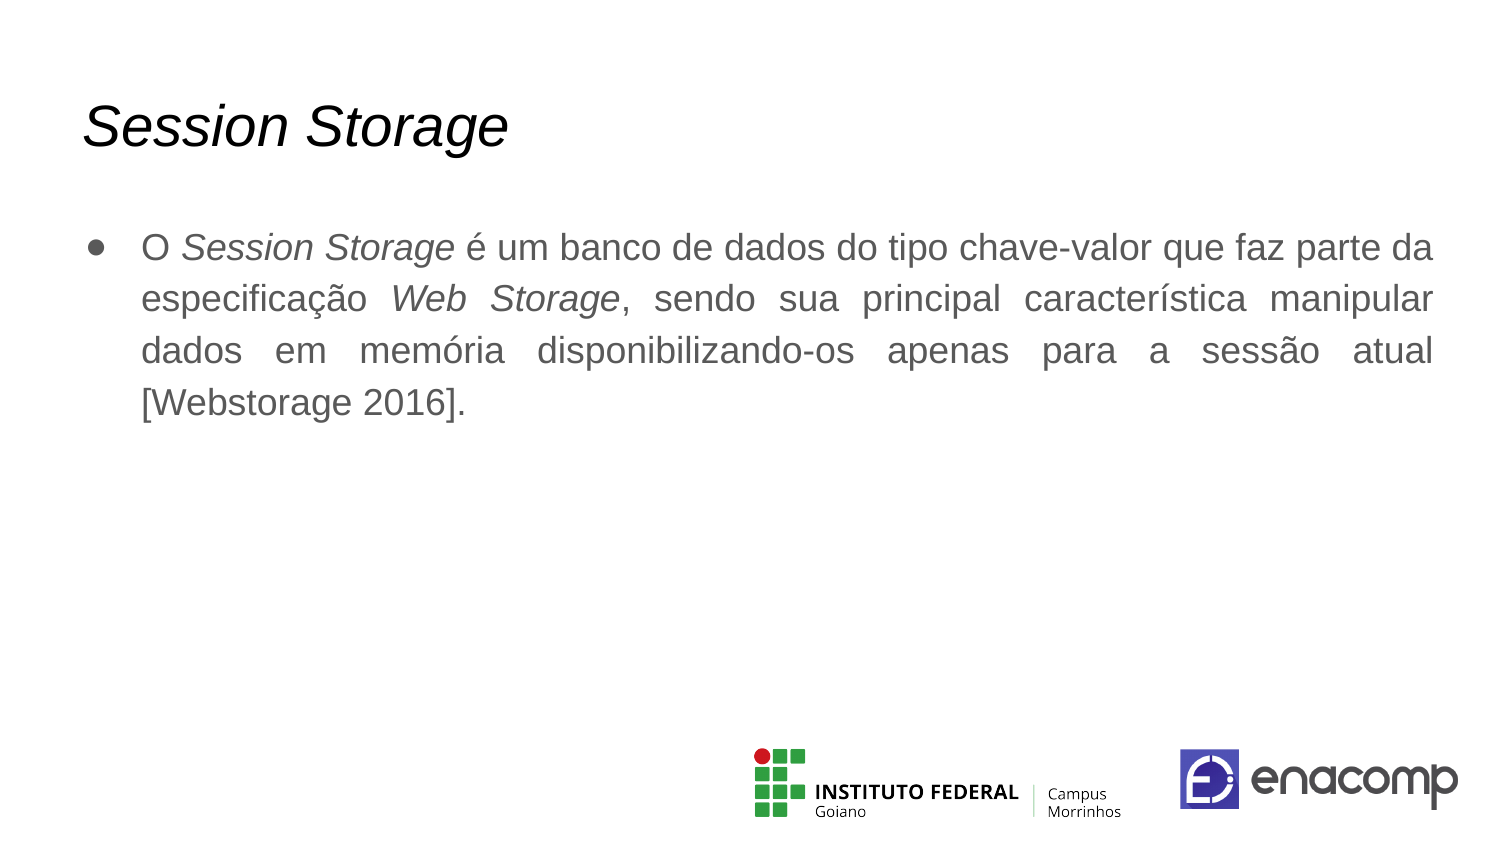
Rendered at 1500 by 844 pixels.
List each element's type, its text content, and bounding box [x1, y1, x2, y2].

list O Session Storage é um banco de dados do tipo chave-valor que faz parte da especificação Web Storage, sendo sua principal característica manipular dados em memória disponibilizando-os apenas para a sessão atual [Webstorage 2016]. [51, 200, 1449, 675]
title Session Storage [51, 72, 1449, 200]
picture [739, 649, 1129, 844]
picture [1180, 749, 1458, 810]
